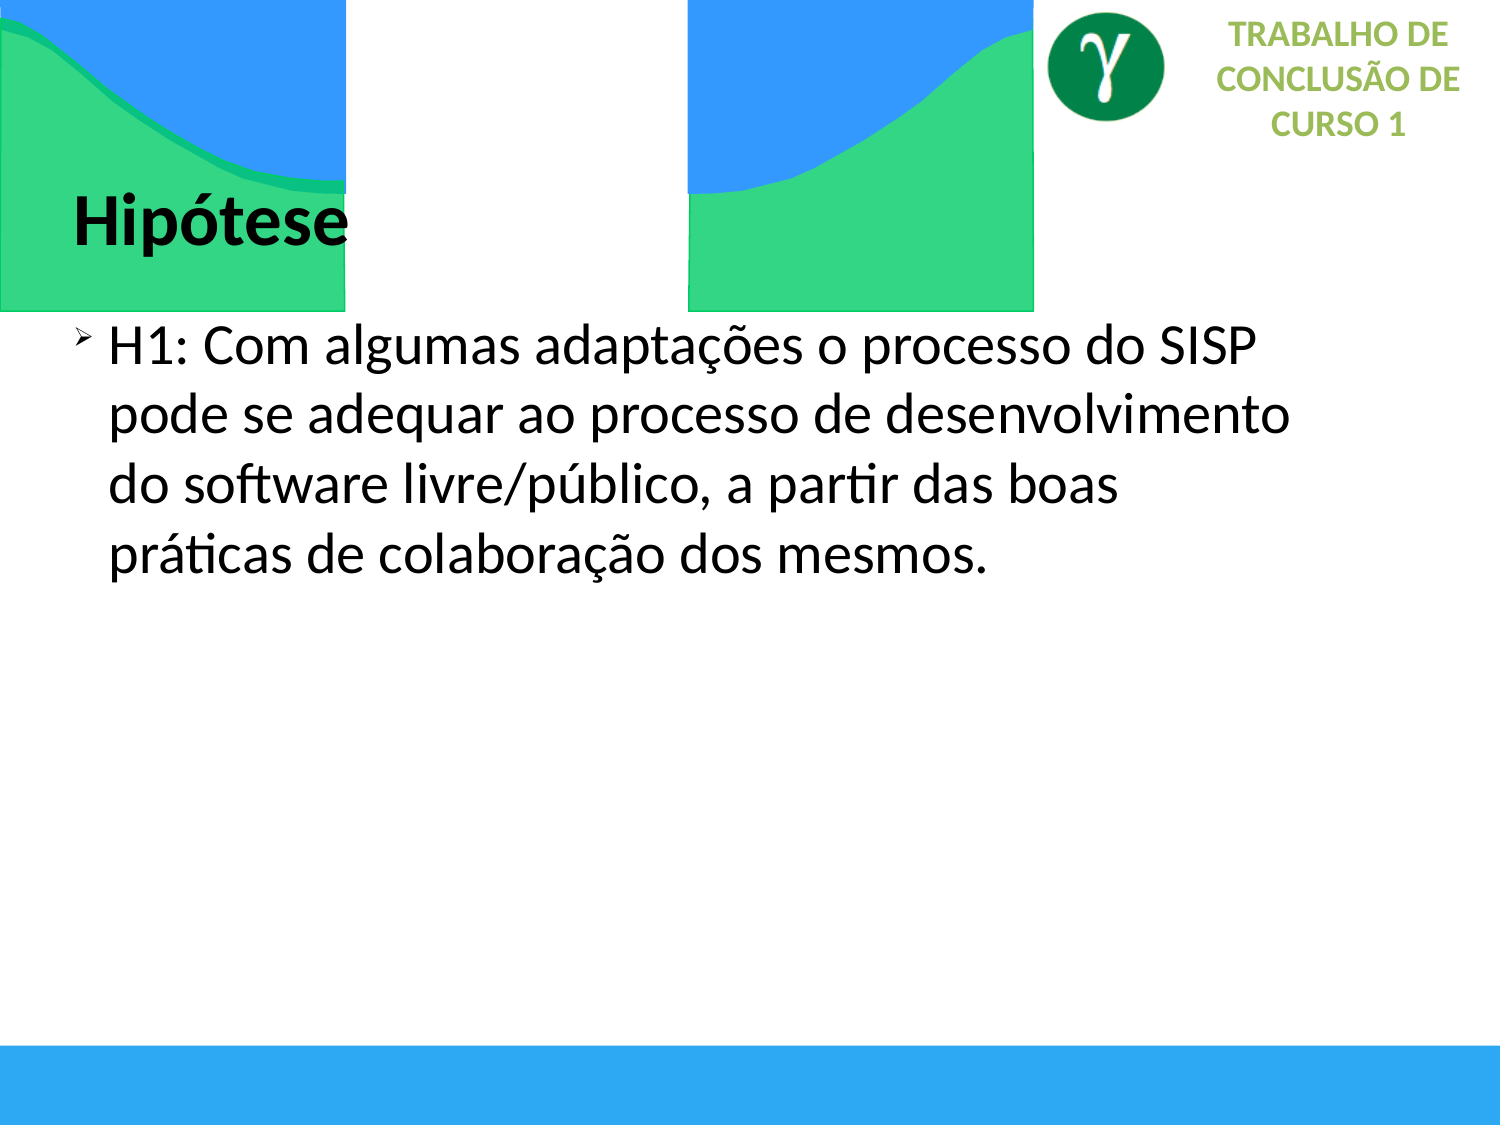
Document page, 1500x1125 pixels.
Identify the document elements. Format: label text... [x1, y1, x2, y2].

text_box [688, 0, 1033, 135]
text_box Hipótese [58, 135, 1334, 297]
text_box [0, 1045, 1500, 1125]
picture [1033, 0, 1178, 130]
text_box H1: Com algumas adaptações o processo do SISP pode se adequar ao processo de desenvolvimento do software livre/público, a partir das boas práticas de colaboração dos mesmos. [58, 298, 1328, 594]
text_box TRABALHO DE CONCLUSÃO DE CURSO 1 [1177, 1, 1500, 197]
text_box [0, 0, 346, 312]
